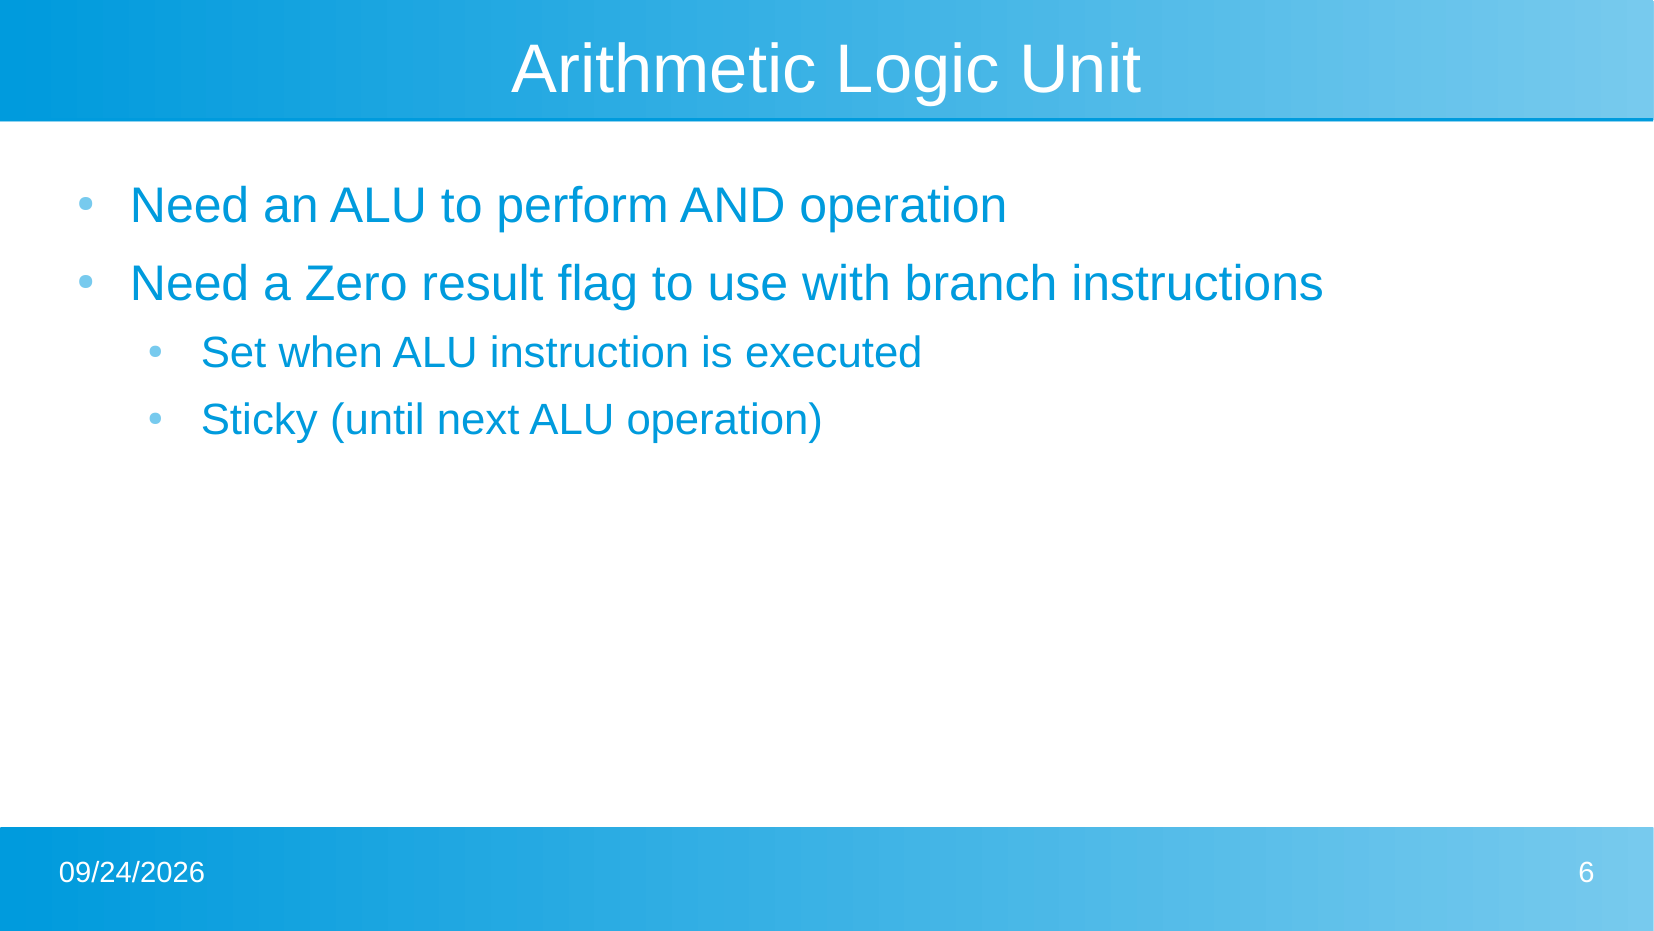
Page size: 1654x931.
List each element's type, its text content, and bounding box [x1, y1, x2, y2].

title Arithmetic Logic Unit [59, 29, 1595, 108]
list Need an ALU to perform AND operation Need a Zero result flag to use with branch instructions Set when ALU instruction is executed Sticky (until next ALU operation) [59, 177, 1595, 768]
